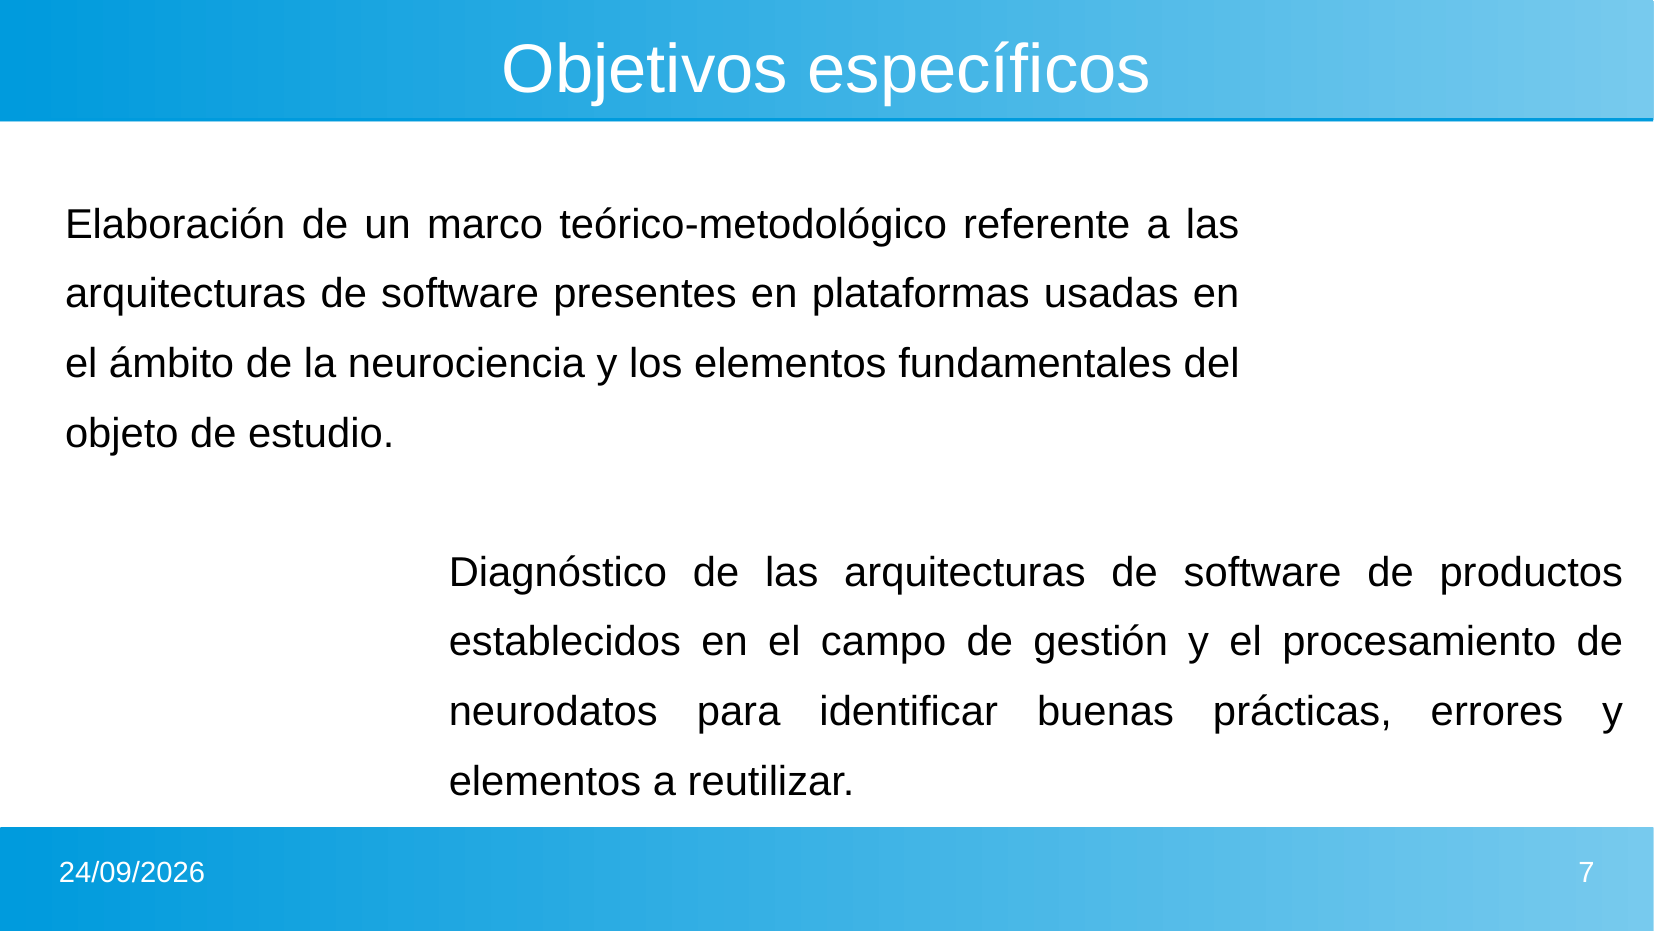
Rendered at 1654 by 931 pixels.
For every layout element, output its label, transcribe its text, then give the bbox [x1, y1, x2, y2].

list Diagnóstico de las arquitecturas de software de productos establecidos en el campo de gestión y el procesamiento de neurodatos para identificar buenas prácticas, errores y elementos a reutilizar. [413, 531, 1625, 798]
list Elaboración de un marco teórico-metodológico referente a las arquitecturas de software presentes en plataformas usadas en el ámbito de la neurociencia y los elementos fundamentales del objeto de estudio. [29, 177, 1241, 443]
title Objetivos específicos [59, 29, 1595, 108]
